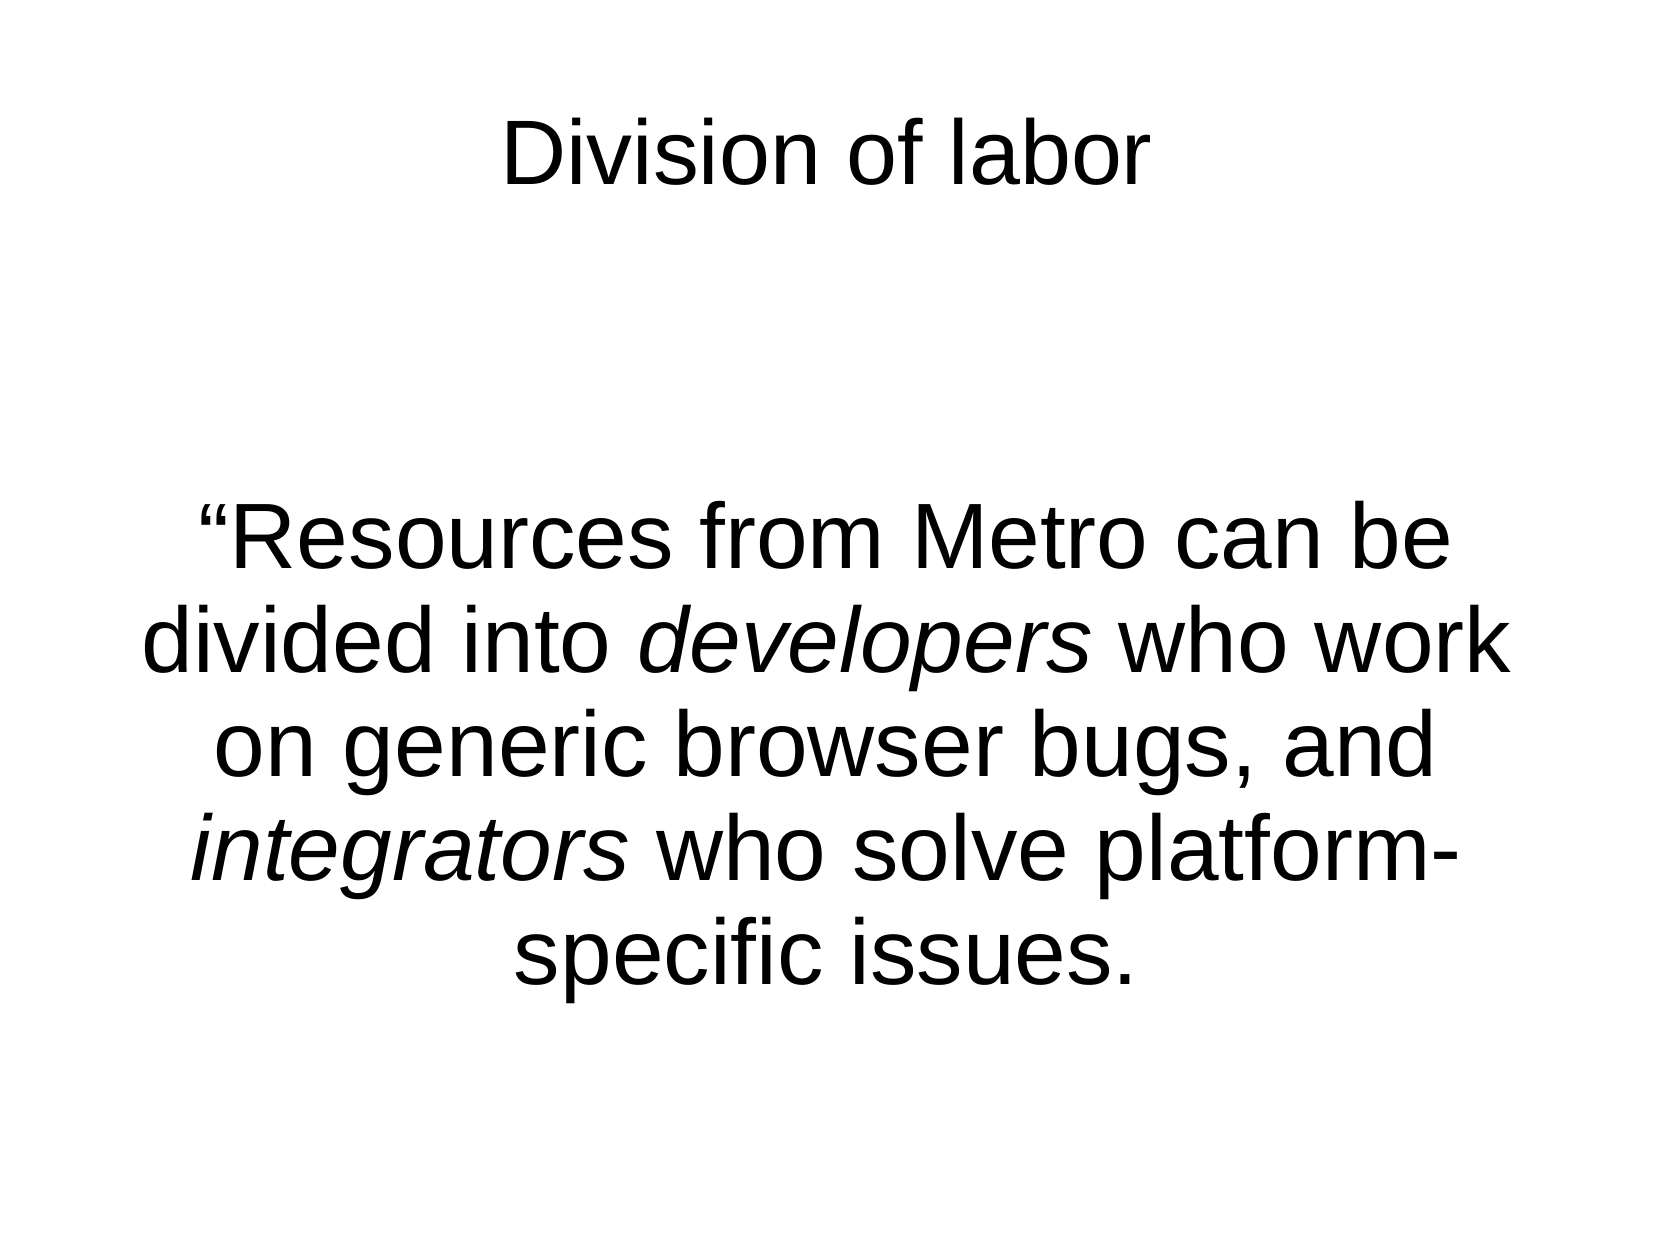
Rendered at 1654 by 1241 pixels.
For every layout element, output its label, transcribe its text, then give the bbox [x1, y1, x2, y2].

title Division of labor [82, 49, 1571, 257]
list “Resources from Metro can be divided into developers who work on generic browser bugs, and integrators who solve platform-specific issues. [82, 290, 1571, 1010]
